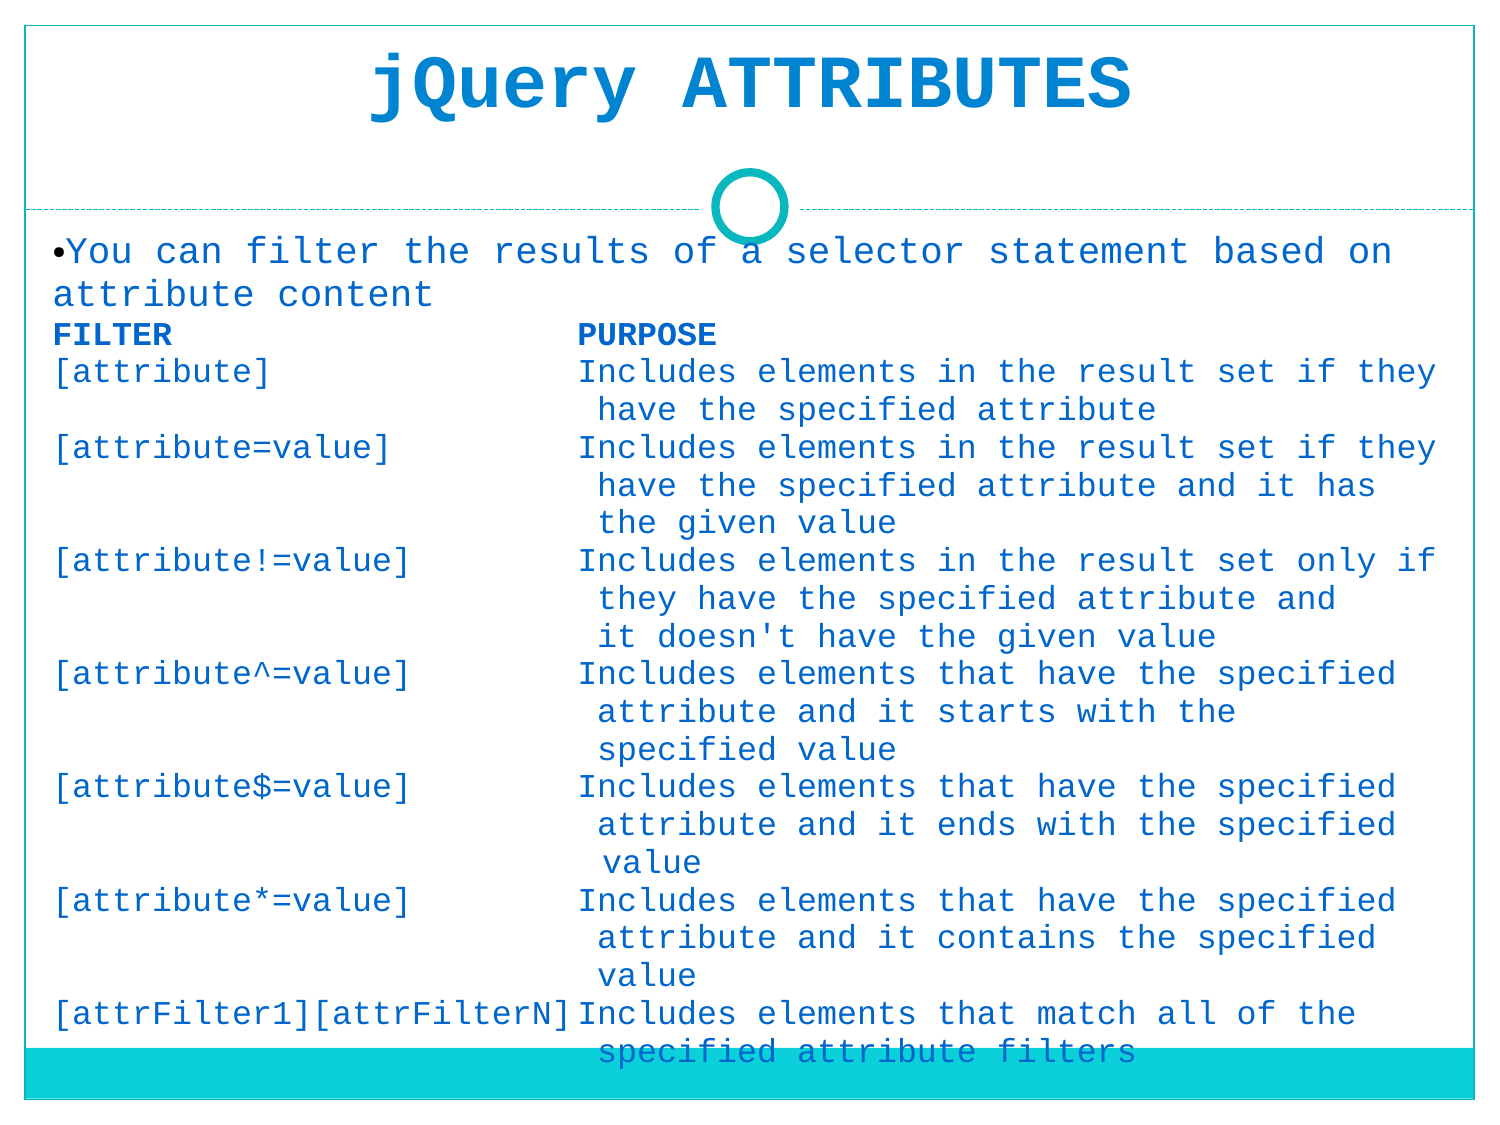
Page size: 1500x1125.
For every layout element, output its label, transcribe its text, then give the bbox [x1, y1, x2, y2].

text_box You can filter the results of a selector statement based on attribute content FILTER PURPOSE [attribute] Includes elements in the result set if they have the specified attribute [attribute=value] Includes elements in the result set if they have the specified attribute and it has the given value [attribute!=value] Includes elements in the result set only if they have the specified attribute and it doesn't have the given value [attribute^=value] Includes elements that have the specified attribute and it starts with the specified value [attribute$=value] Includes elements that have the specified attribute and it ends with the specified value [attribute*=value] Includes elements that have the specified attribute and it contains the specified value [attrFilter1][attrFilterN] Includes elements that match all of the specified attribute filters [37, 224, 1460, 1051]
text_box jQuery ATTRIBUTES [75, 37, 1426, 138]
